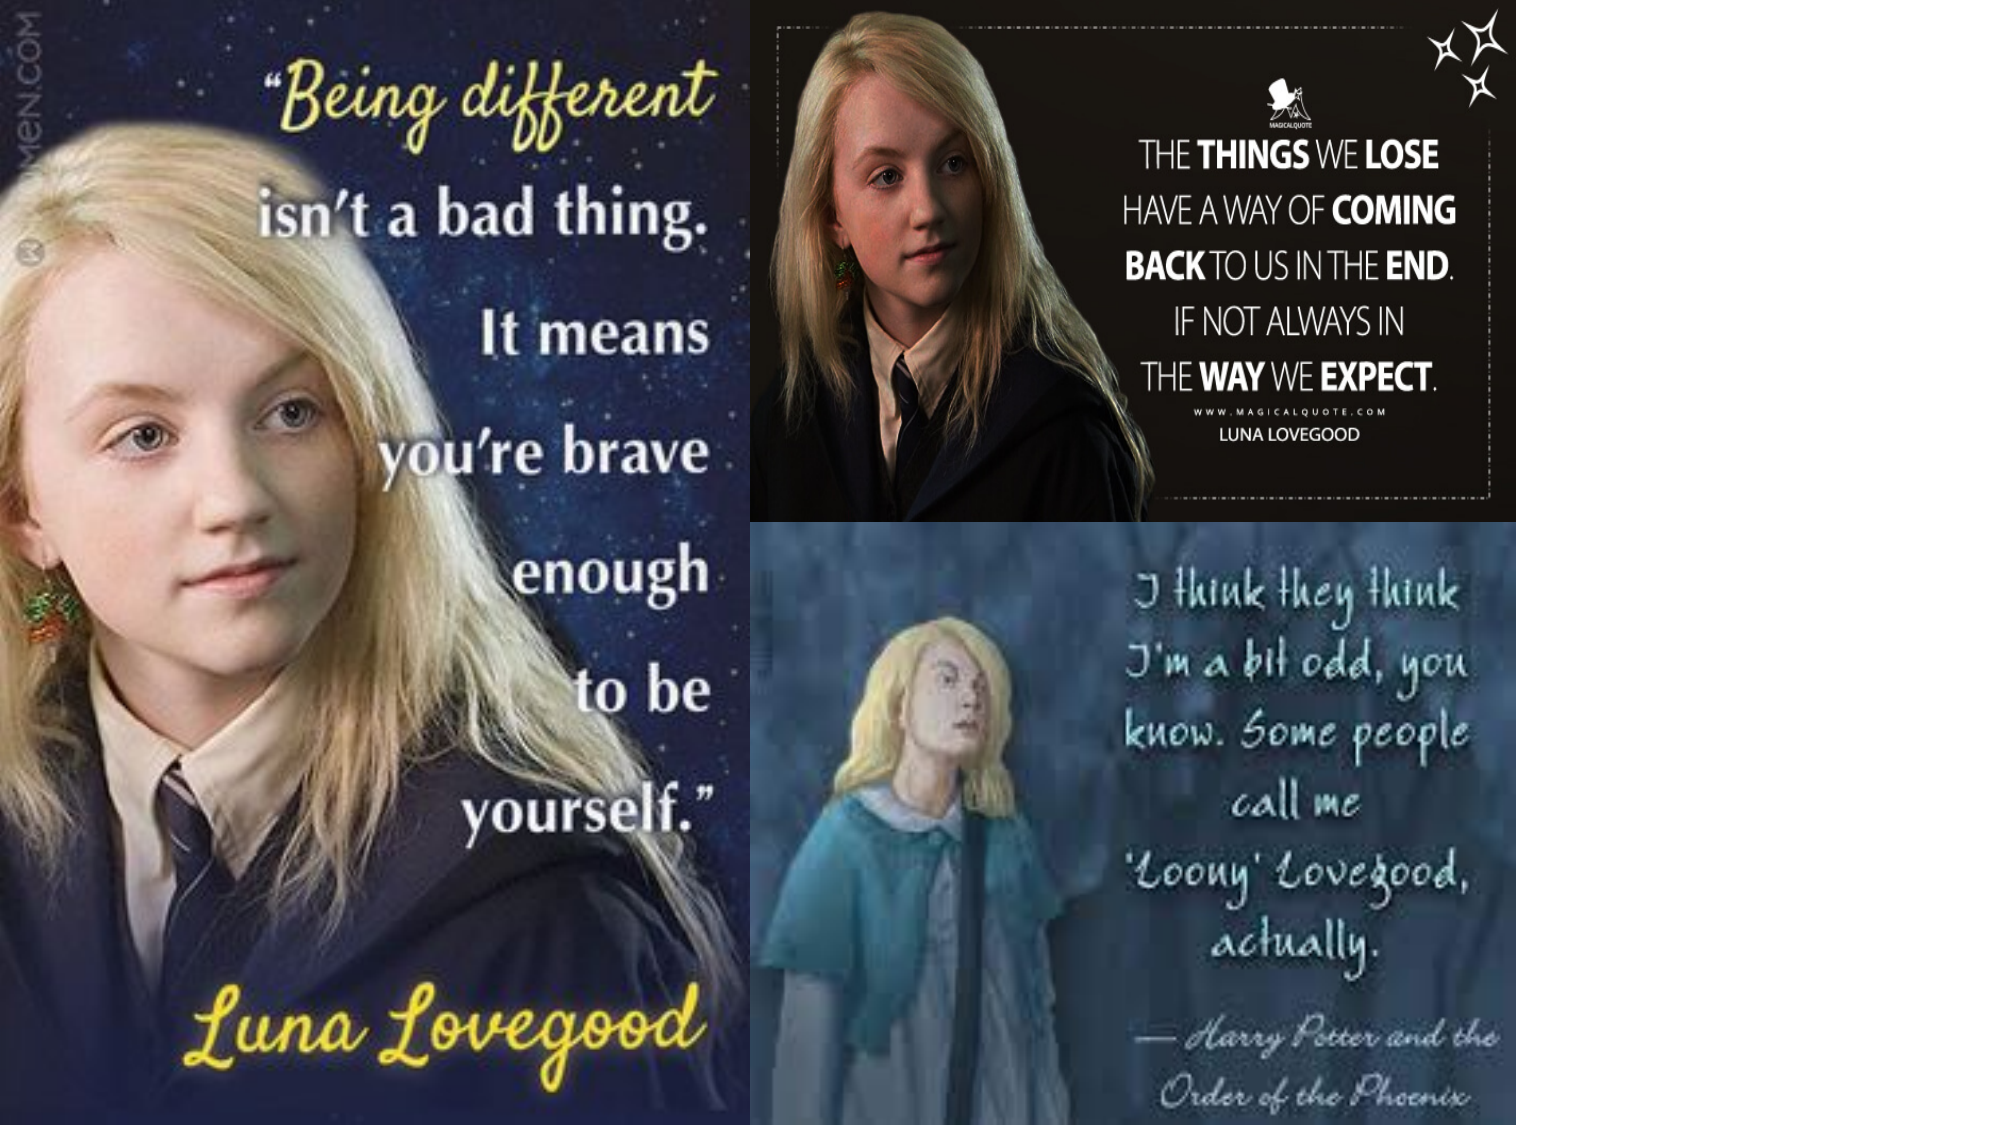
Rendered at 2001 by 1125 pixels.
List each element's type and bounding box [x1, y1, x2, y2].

picture [0, 0, 1516, 1125]
